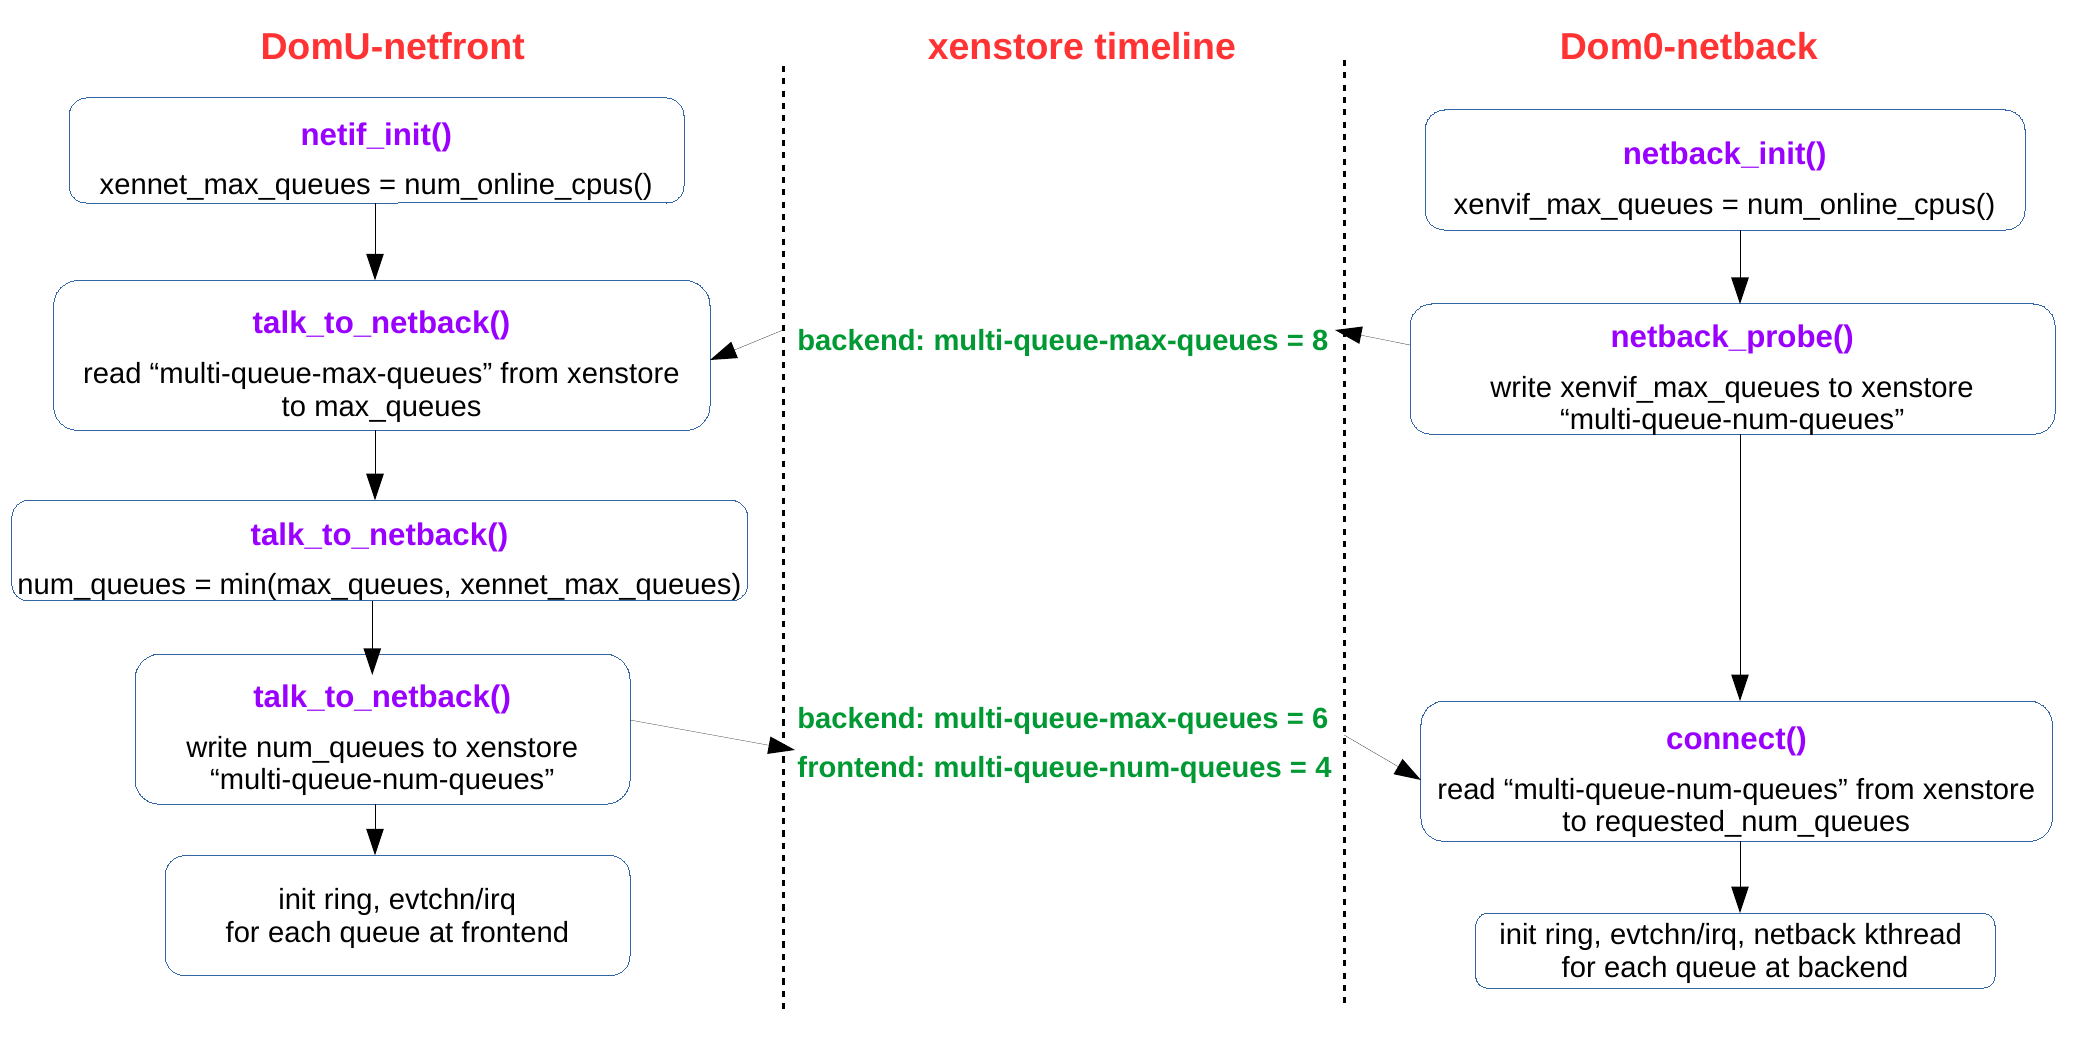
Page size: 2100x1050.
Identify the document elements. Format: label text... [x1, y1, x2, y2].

text_box netback_init() xenvif_max_queues = num_online_cpus() [1425, 109, 2026, 231]
text_box backend: multi-queue-max-queues = 6 frontend: multi-queue-num-queues = 4 [782, 678, 1347, 776]
text_box talk_to_netback() write num_queues to xenstore “multi-queue-num-queues” [135, 654, 631, 805]
text_box xenstore timeline [913, 18, 1252, 75]
text_box init ring, evtchn/irq, netback kthread for each queue at backend [1475, 913, 1996, 989]
text_box Dom0-netback [1545, 18, 1833, 75]
text_box connect() read “multi-queue-num-queues” from xenstore to requested_num_queues [1420, 701, 2053, 842]
text_box init ring, evtchn/irq for each queue at frontend [165, 855, 631, 976]
text_box talk_to_netback() num_queues = min(max_queues, xennet_max_queues) [11, 500, 748, 601]
text_box talk_to_netback() read “multi-queue-max-queues” from xenstore to max_queues [53, 280, 711, 431]
text_box netif_init() xennet_max_queues = num_online_cpus() [69, 97, 685, 204]
text_box DomU-netfront [245, 18, 541, 75]
text_box backend: multi-queue-max-queues = 8 [782, 300, 1347, 398]
text_box netback_probe() write xenvif_max_queues to xenstore “multi-queue-num-queues” [1410, 303, 2056, 435]
